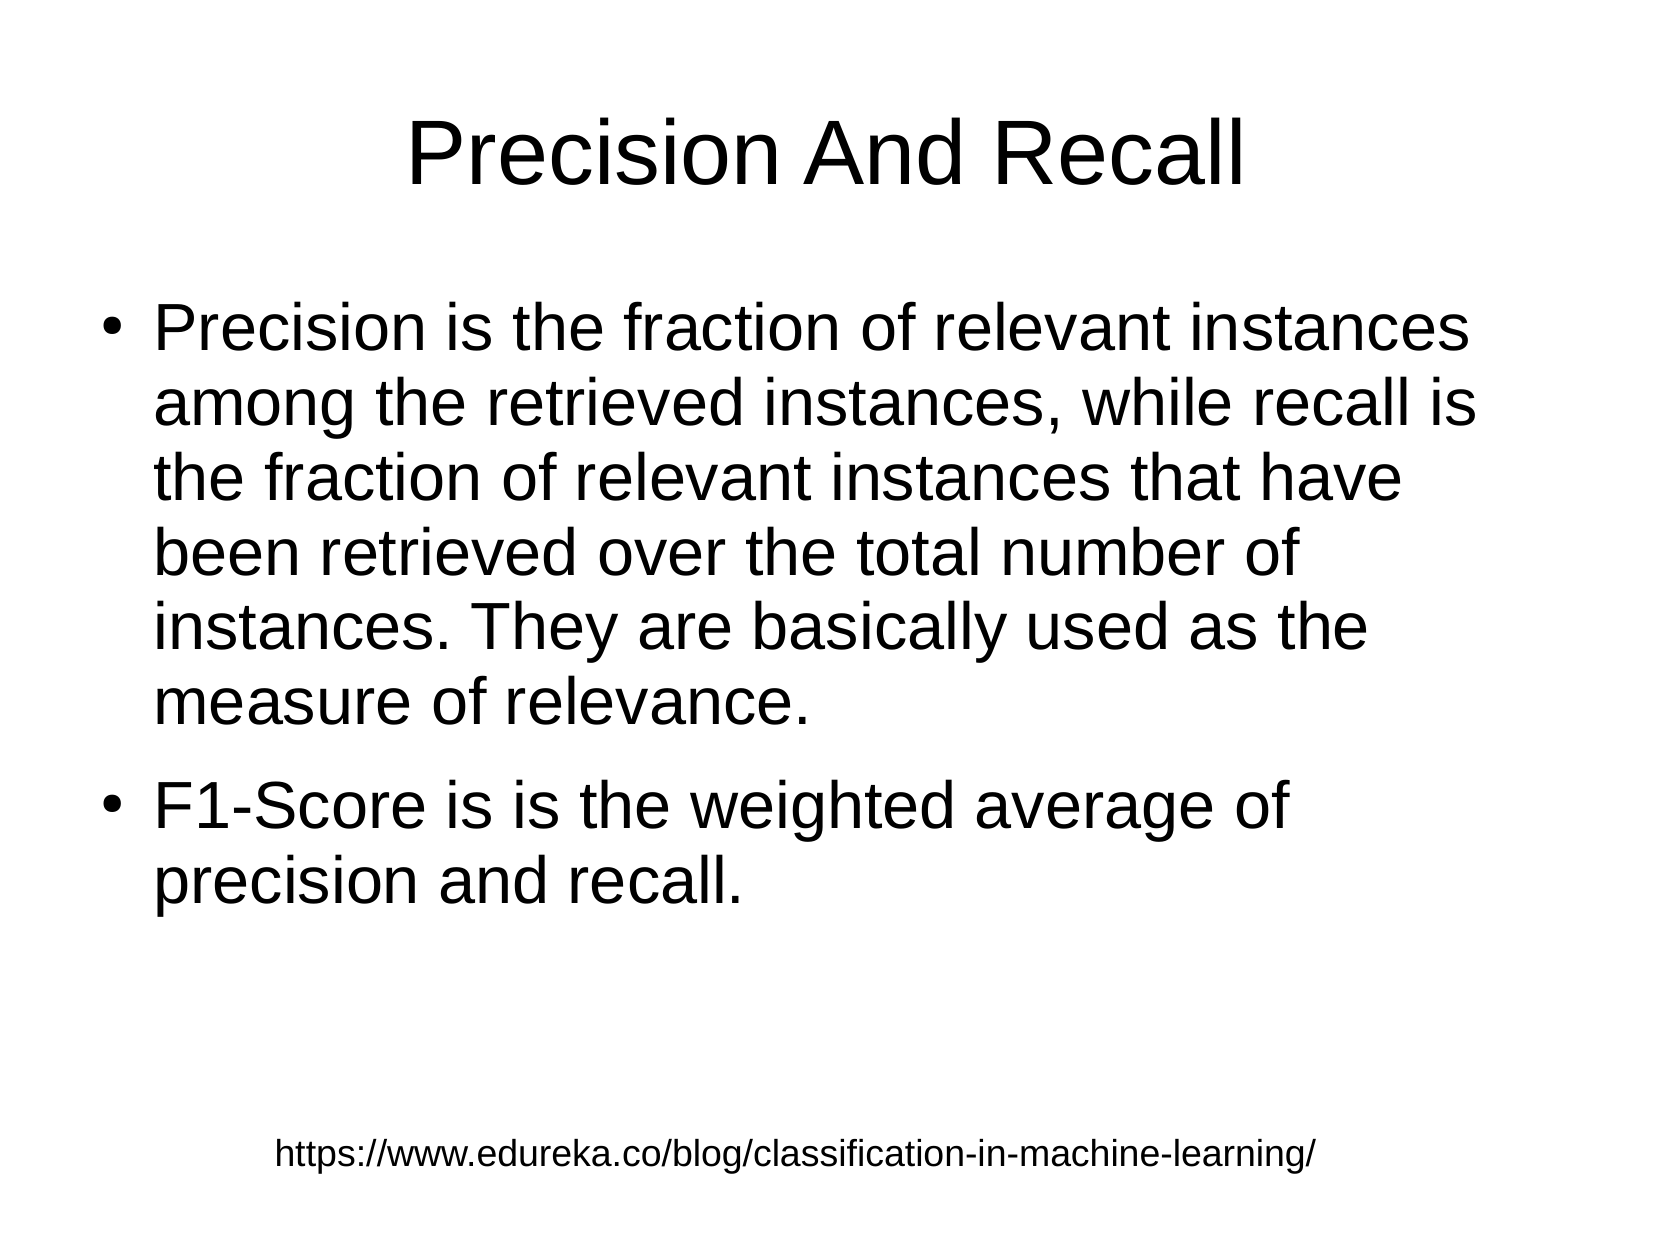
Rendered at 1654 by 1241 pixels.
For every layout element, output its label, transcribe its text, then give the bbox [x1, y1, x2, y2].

title Precision And Recall [82, 49, 1571, 257]
list Precision is the fraction of relevant instances among the retrieved instances, while recall is the fraction of relevant instances that have been retrieved over the total number of instances. They are basically used as the measure of relevance. F1-Score is is the weighted average of precision and recall. [82, 290, 1571, 1010]
text_box https://www.edureka.co/blog/classification-in-machine-learning/ [259, 1124, 1332, 1182]
